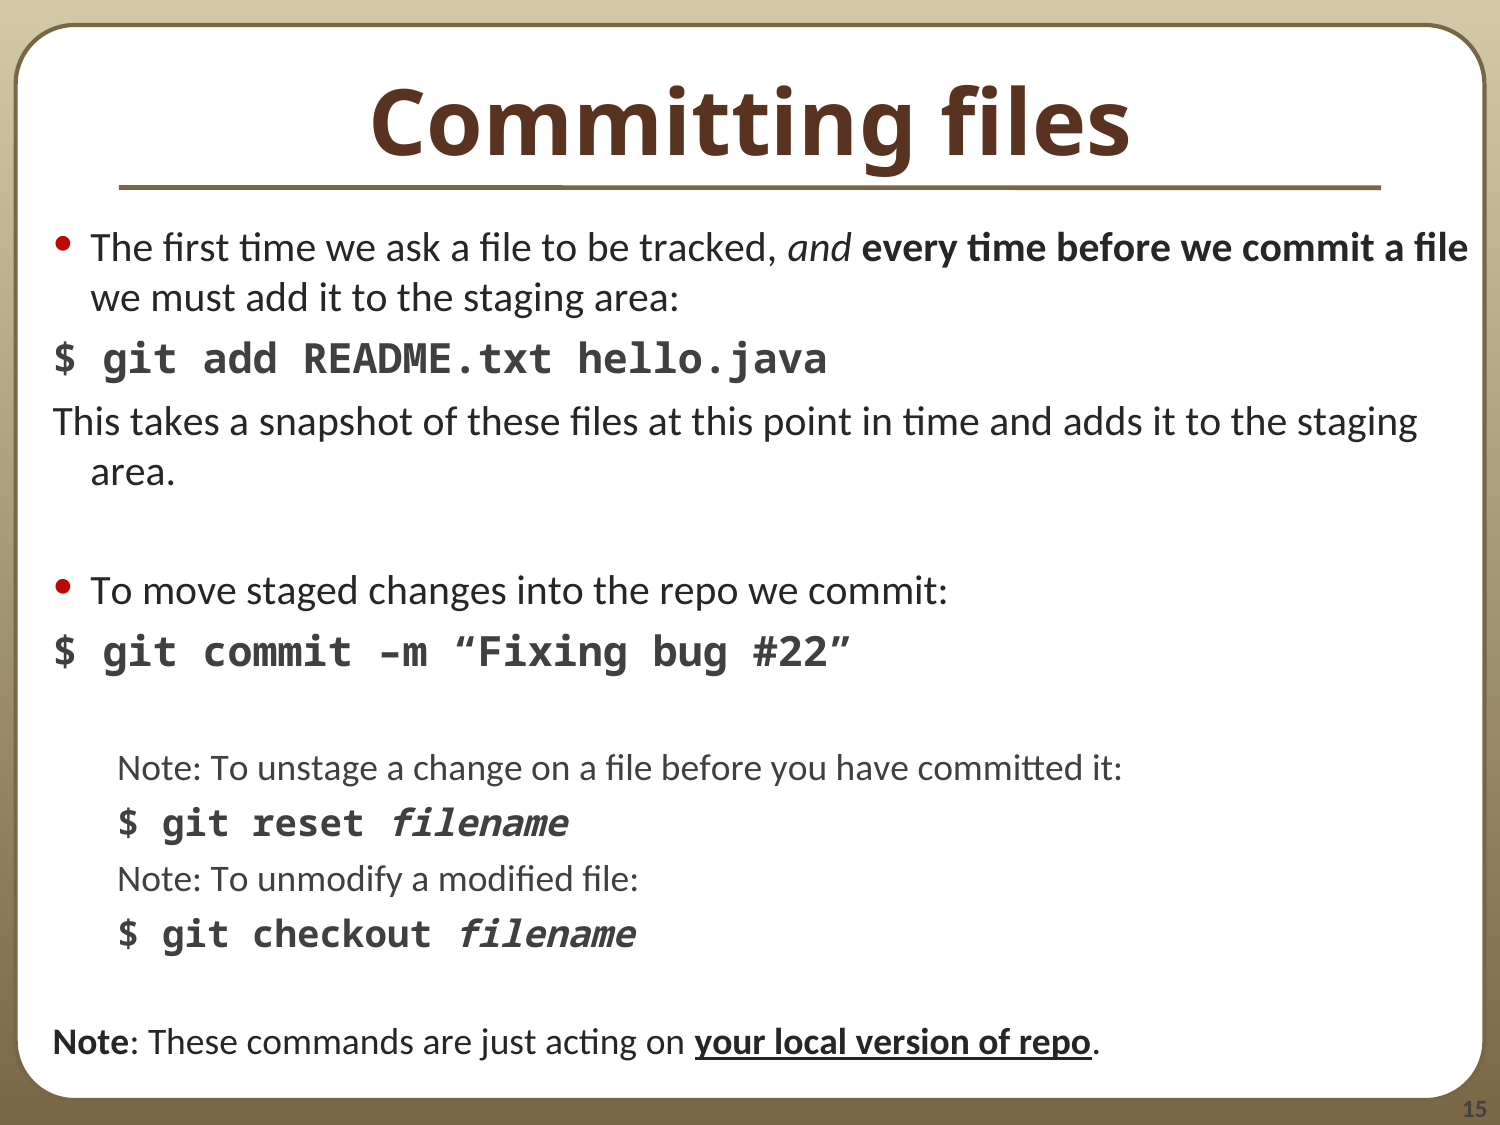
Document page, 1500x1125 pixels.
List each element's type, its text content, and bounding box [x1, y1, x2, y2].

list The first time we ask a file to be tracked, and every time before we commit a file we must add it to the staging area: $ git add README.txt hello.java This takes a snapshot of these files at this point in time and adds it to the staging area. To move staged changes into the repo we commit: $ git commit –m “Fixing bug #22” Note: To unstage a change on a file before you have committed it: $ git reset filename Note: To unmodify a modified file: $ git checkout filename Note: These commands are just acting on your local version of repo. [0, 212, 1500, 1125]
title Committing files [0, 24, 1500, 212]
